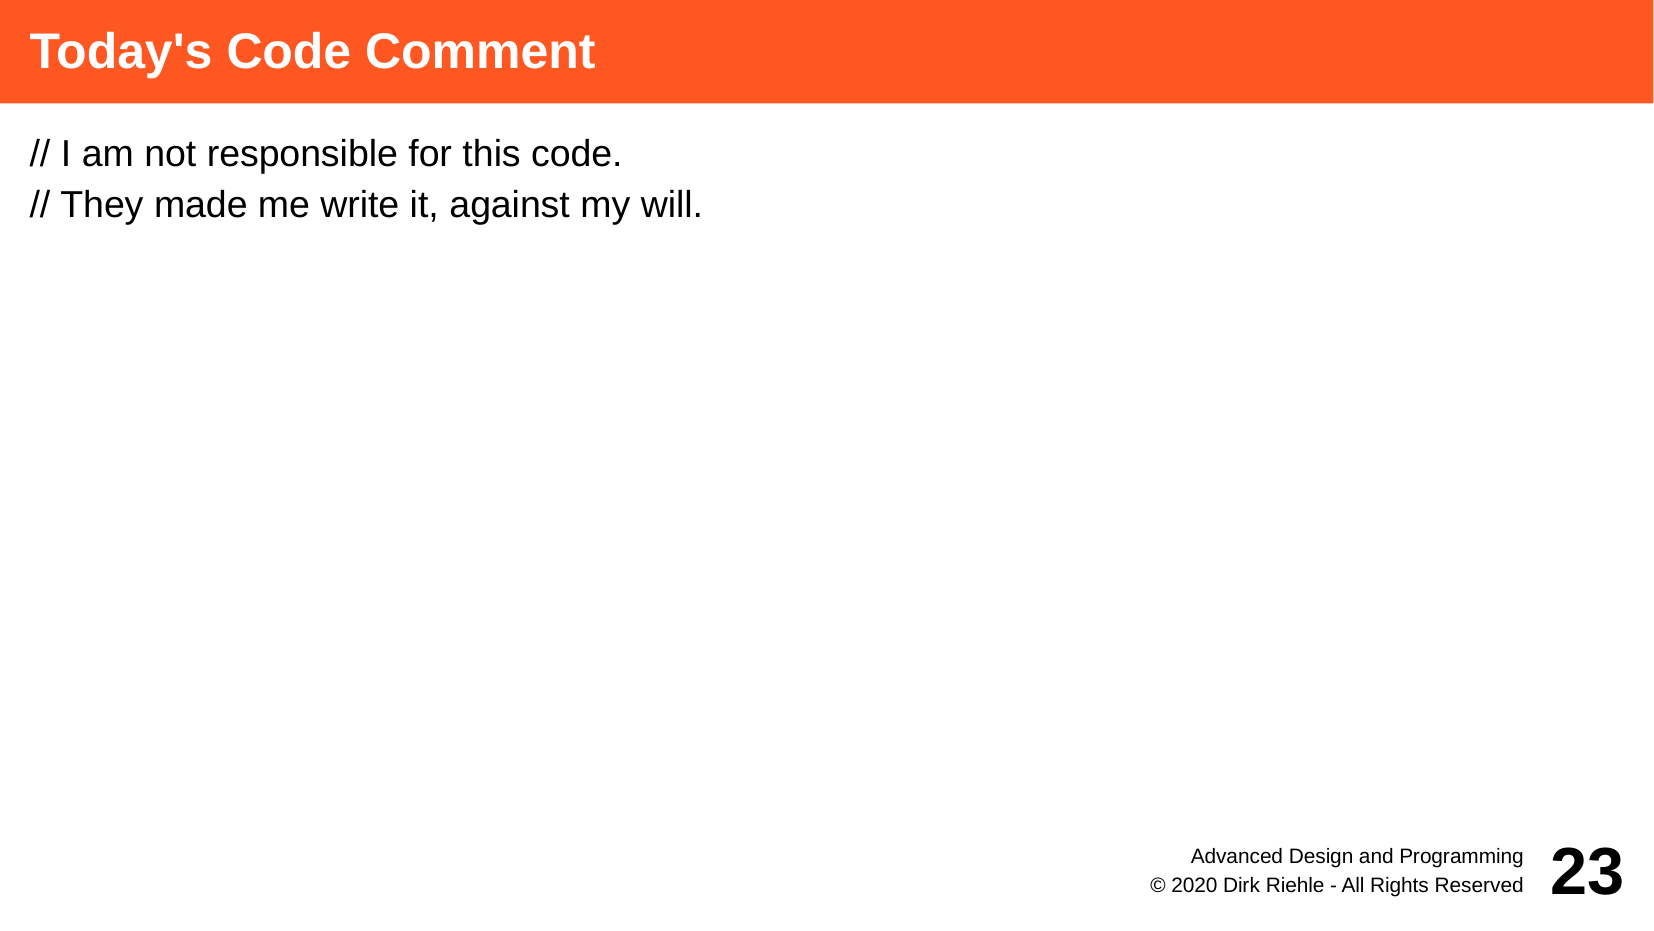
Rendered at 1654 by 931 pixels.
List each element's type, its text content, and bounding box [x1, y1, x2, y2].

list // I am not responsible for this code. // They made me write it, against my will. [29, 132, 1625, 813]
title Today's Code Comment [0, 0, 1654, 104]
